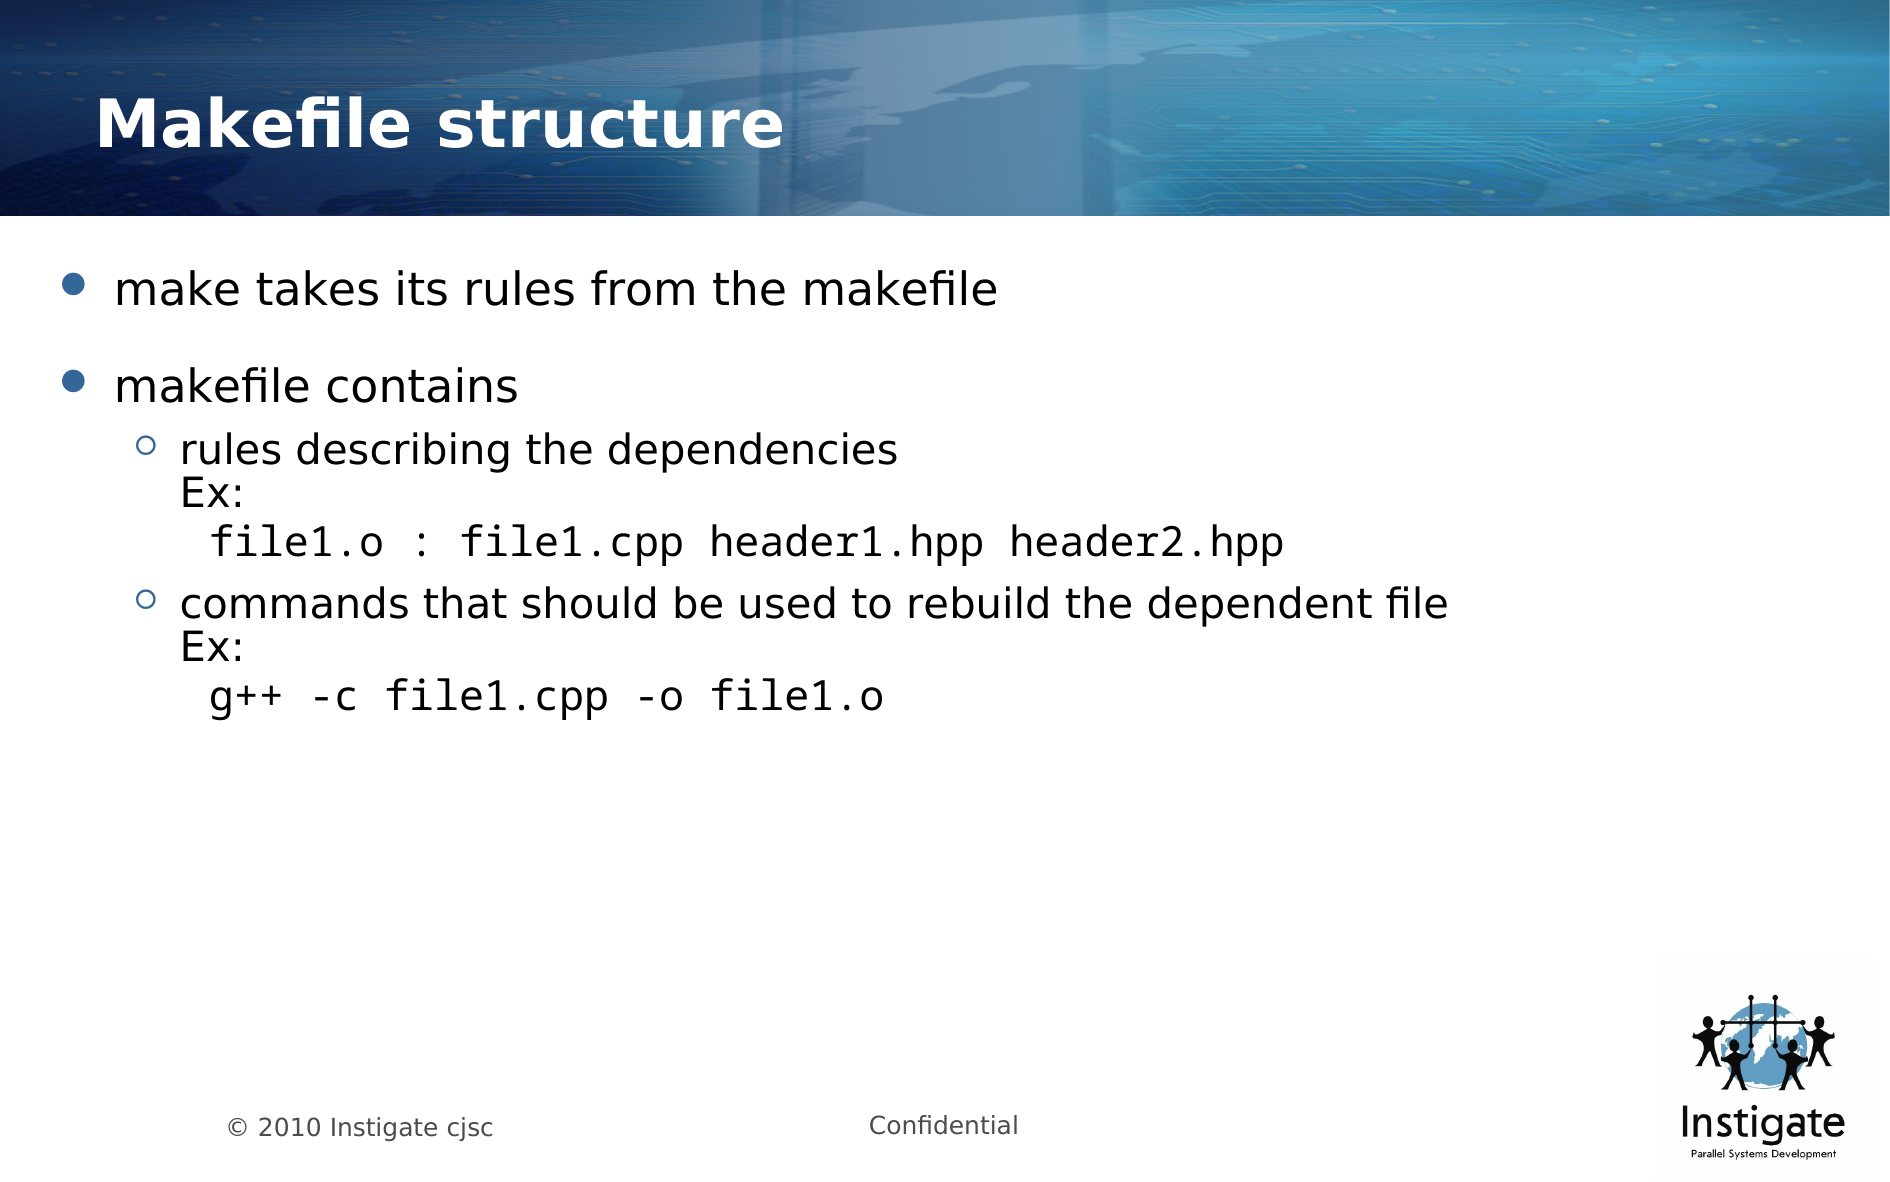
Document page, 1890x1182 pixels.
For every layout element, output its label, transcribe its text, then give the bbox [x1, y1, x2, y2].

list make takes its rules from the makefile makefile contains rules describing the dependencies Ex: file1.o : file1.cpp header1.hpp header2.hpp commands that should be used to rebuild the dependent file Ex: g++ -c file1.cpp -o file1.o [59, 236, 1831, 1001]
title Makefile structure [94, 54, 1793, 210]
picture [1650, 956, 1876, 1182]
picture [0, 0, 1890, 216]
